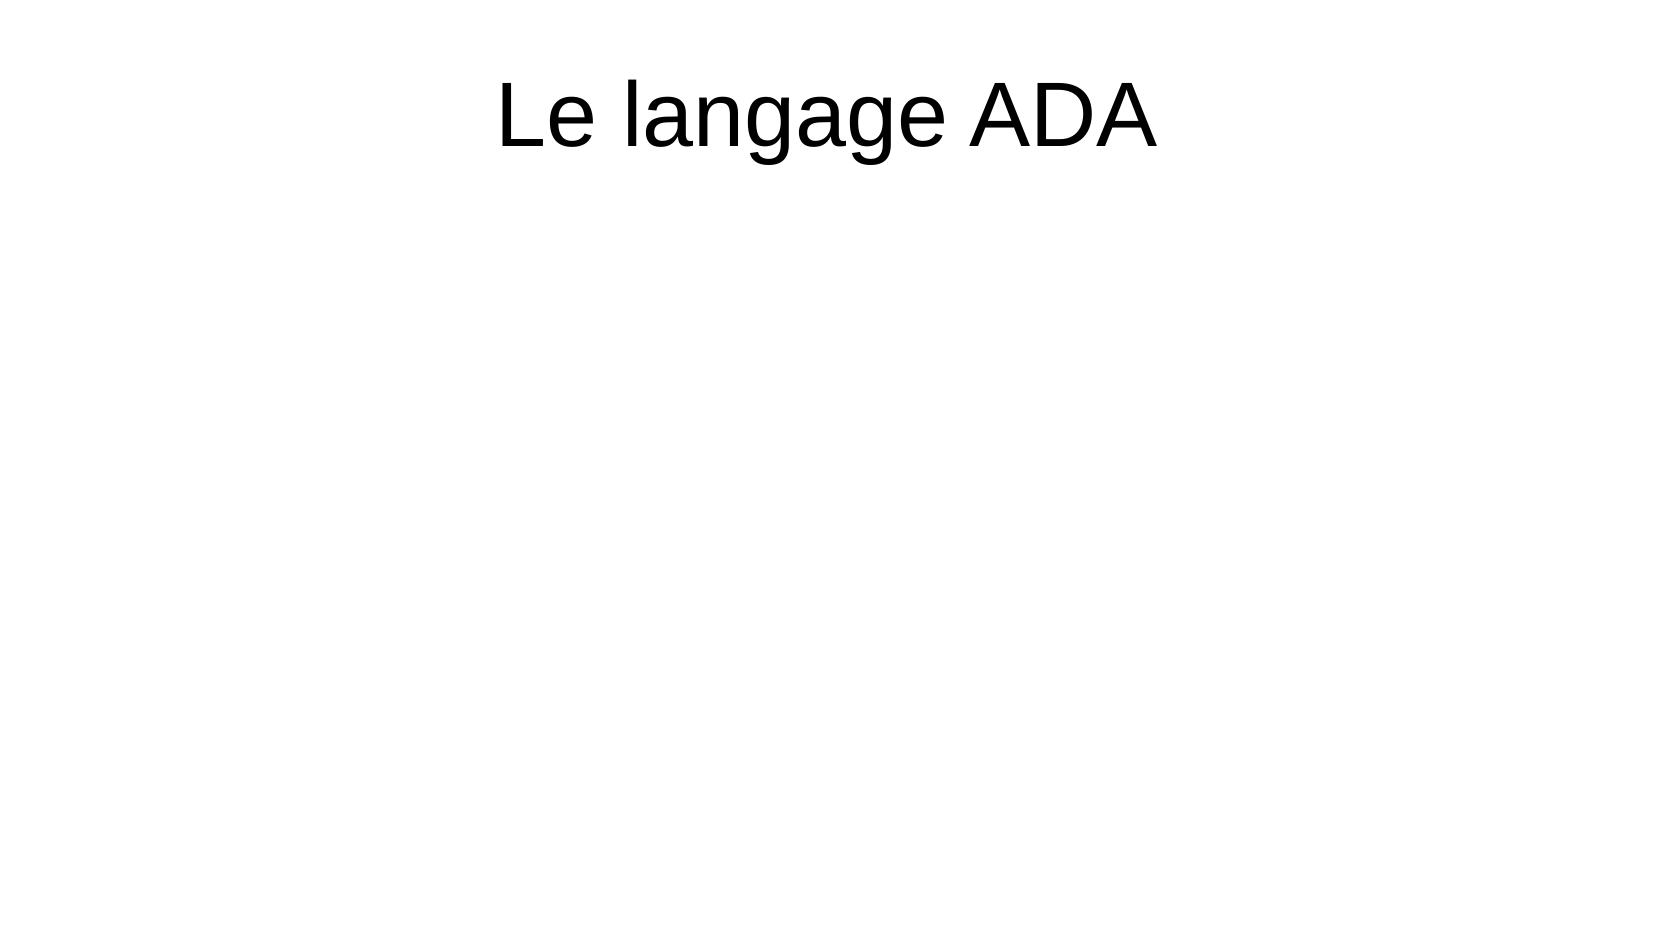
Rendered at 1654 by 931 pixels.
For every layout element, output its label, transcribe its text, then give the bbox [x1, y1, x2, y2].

title Le langage ADA [82, 37, 1571, 193]
